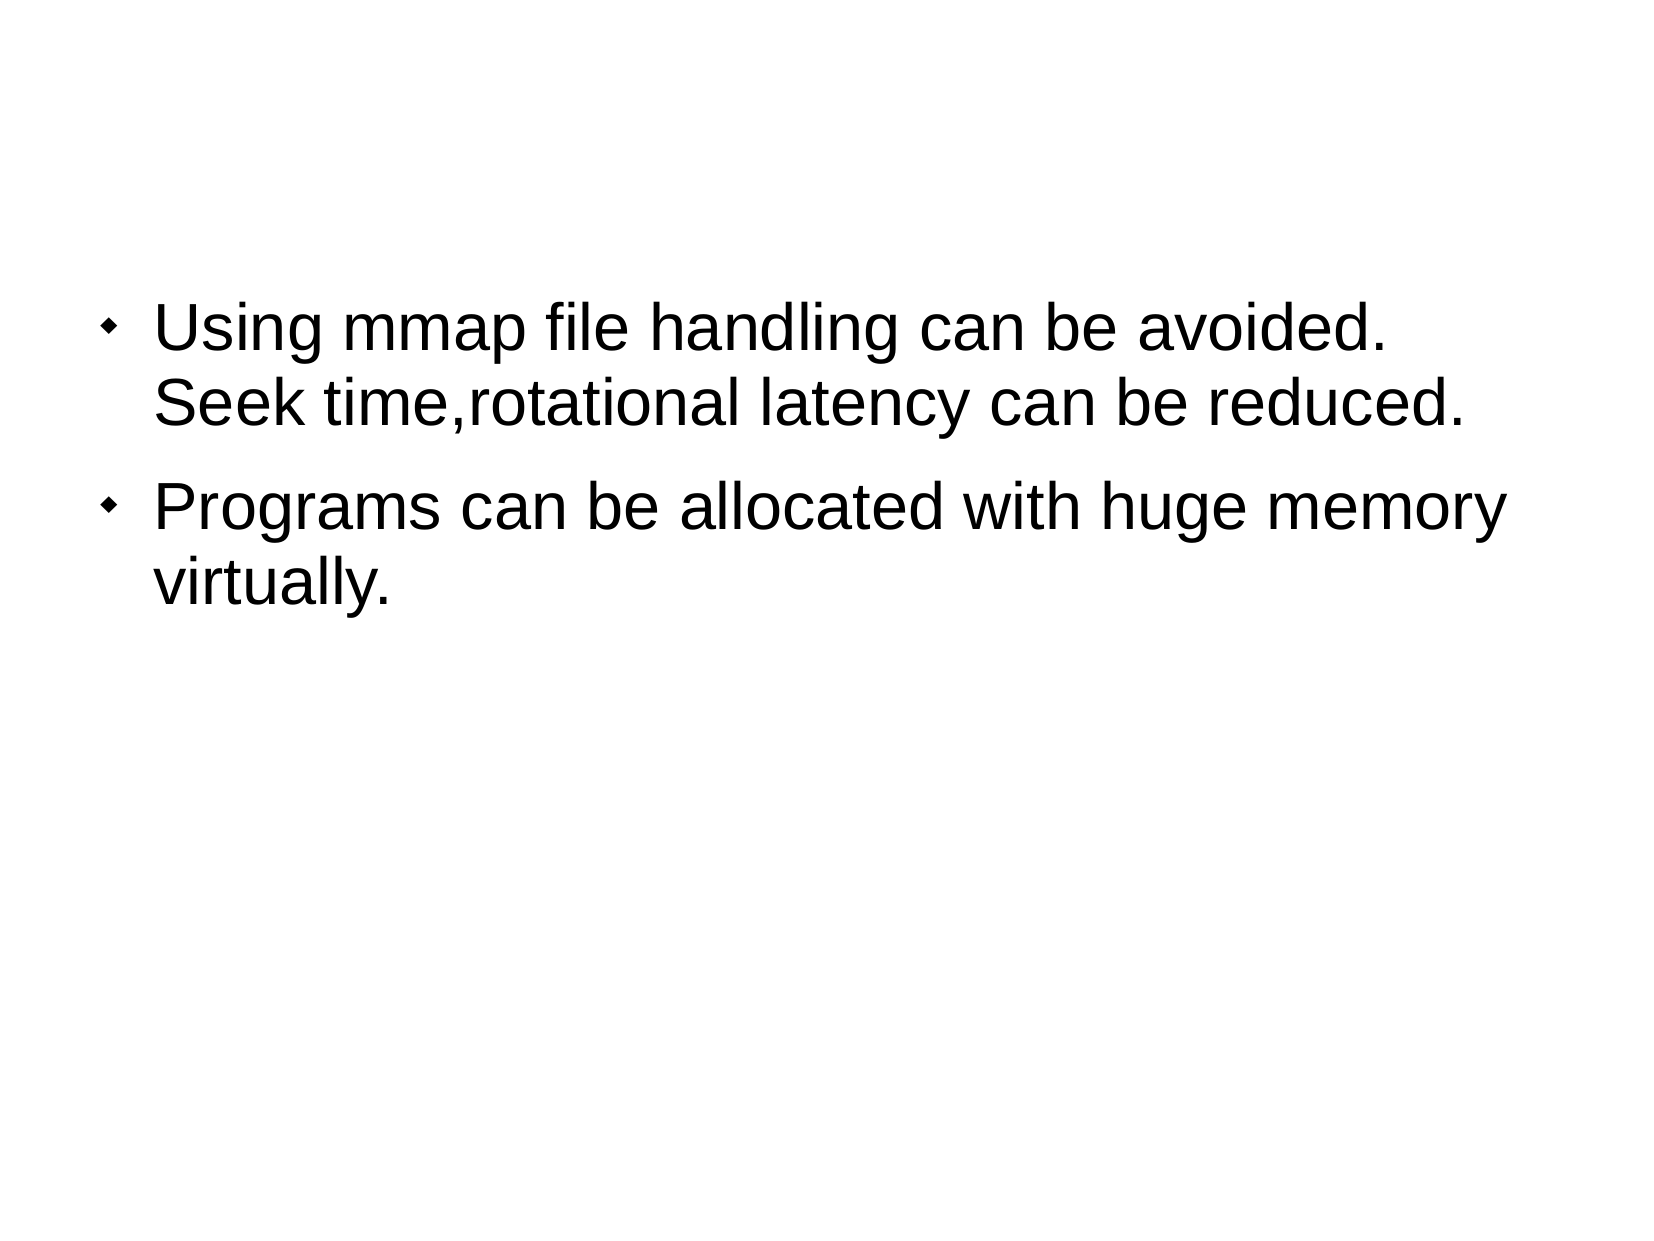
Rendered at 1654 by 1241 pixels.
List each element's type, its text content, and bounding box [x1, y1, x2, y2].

list Using mmap file handling can be avoided. Seek time,rotational latency can be reduced. Programs can be allocated with huge memory virtually. [82, 290, 1538, 1010]
